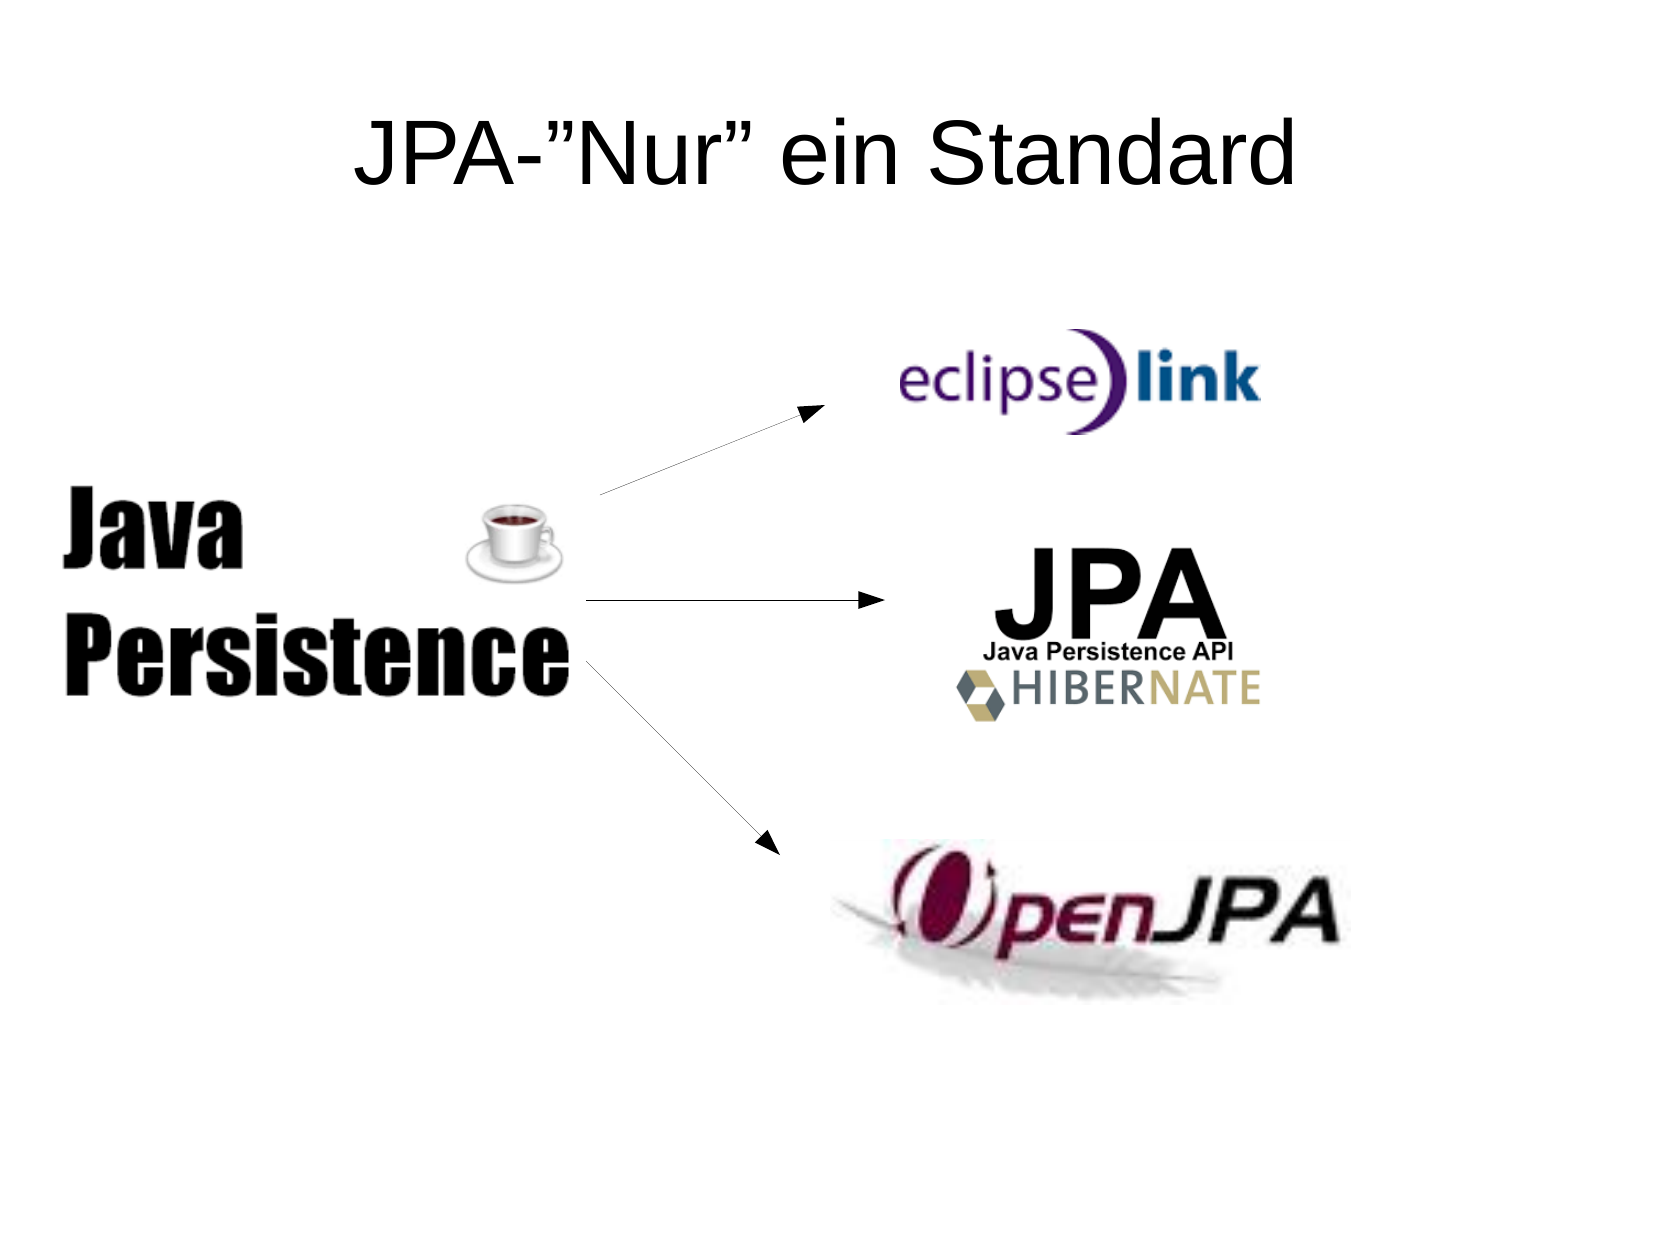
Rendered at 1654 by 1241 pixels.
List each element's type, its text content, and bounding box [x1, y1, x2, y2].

picture [945, 539, 1277, 724]
picture [900, 329, 1261, 436]
picture [55, 479, 586, 713]
picture [830, 839, 1351, 1006]
title JPA-”Nur” ein Standard [82, 49, 1571, 257]
